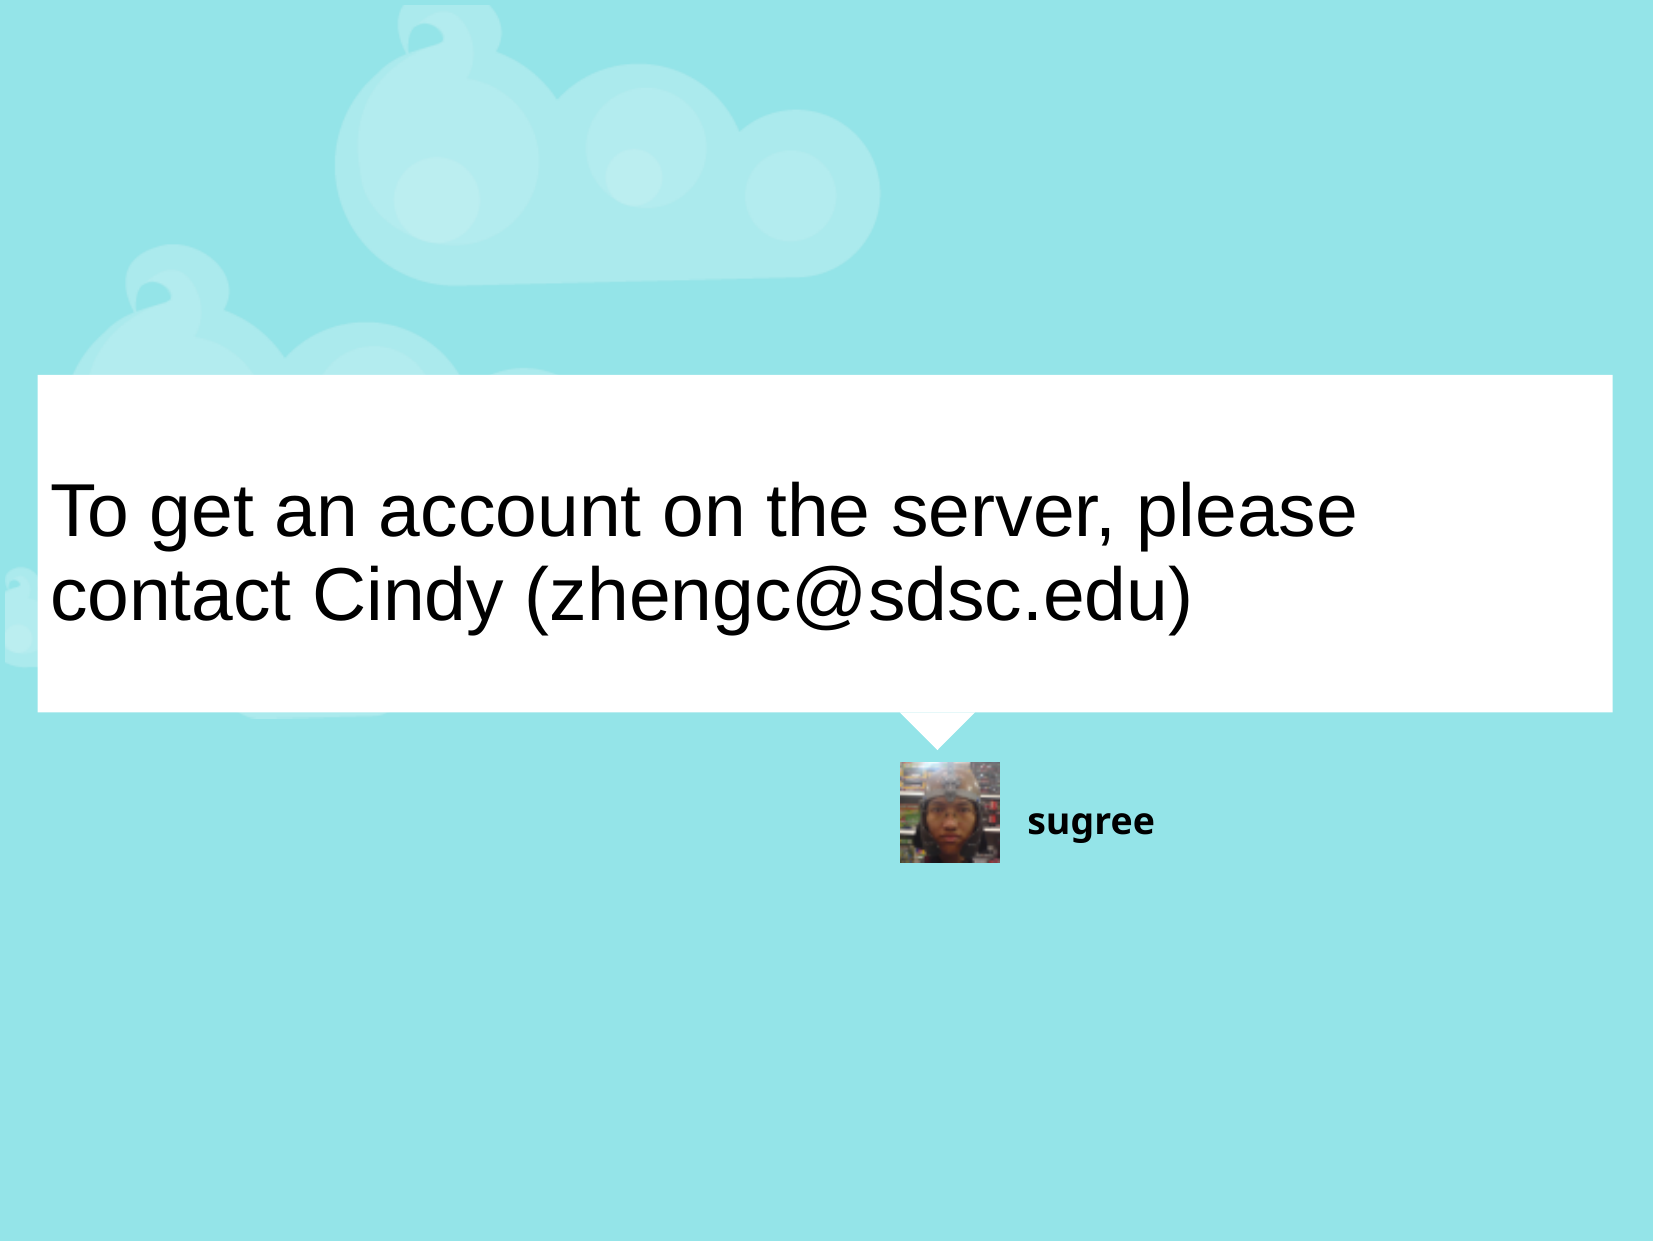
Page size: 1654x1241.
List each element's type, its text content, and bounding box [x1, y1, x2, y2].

picture [900, 762, 1000, 863]
title To get an account on the server, please contact Cindy (zhengc@sdsc.edu) [49, 400, 1576, 706]
picture [5, 5, 894, 719]
